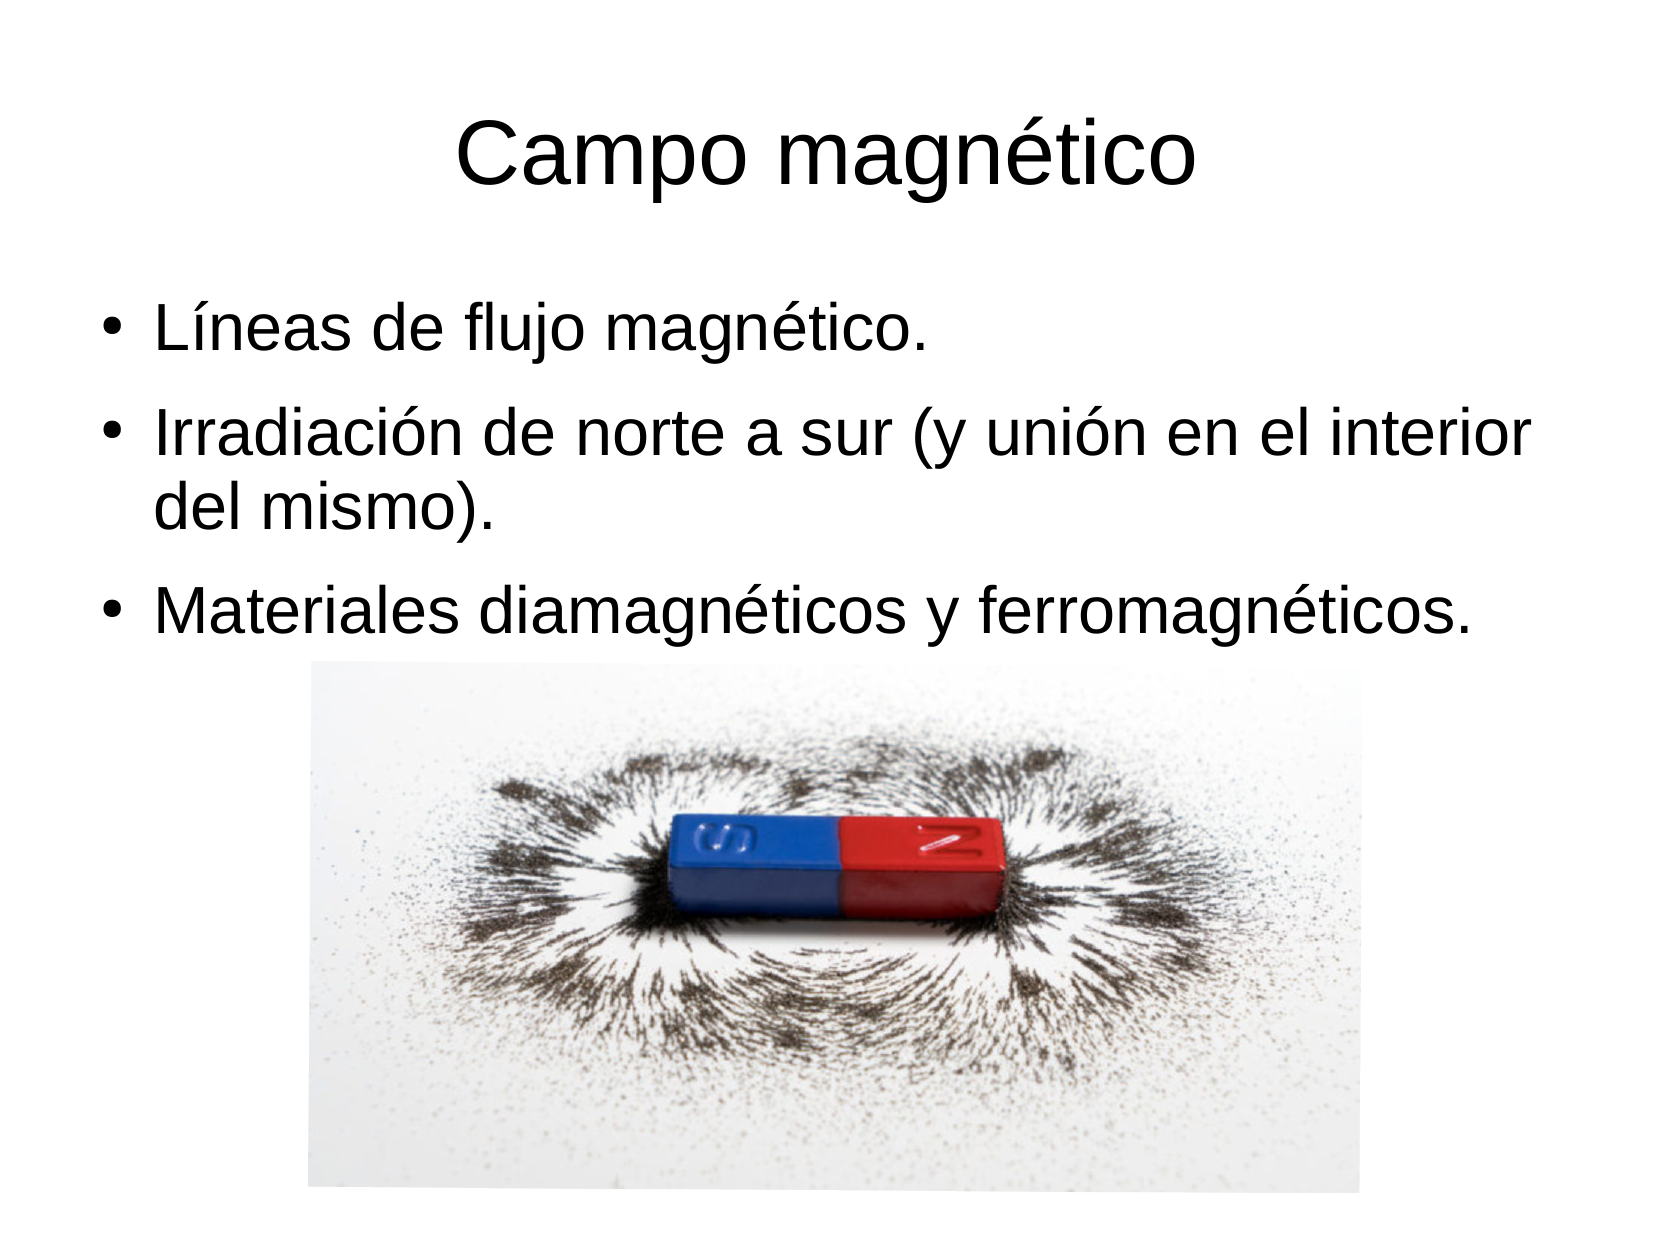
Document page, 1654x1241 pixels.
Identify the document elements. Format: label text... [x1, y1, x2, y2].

title Campo magnético [82, 49, 1571, 257]
list Líneas de flujo magnético. Irradiación de norte a sur (y unión en el interior del mismo). Materiales diamagnéticos y ferromagnéticos. [82, 290, 1571, 1010]
picture [307, 660, 1362, 1193]
